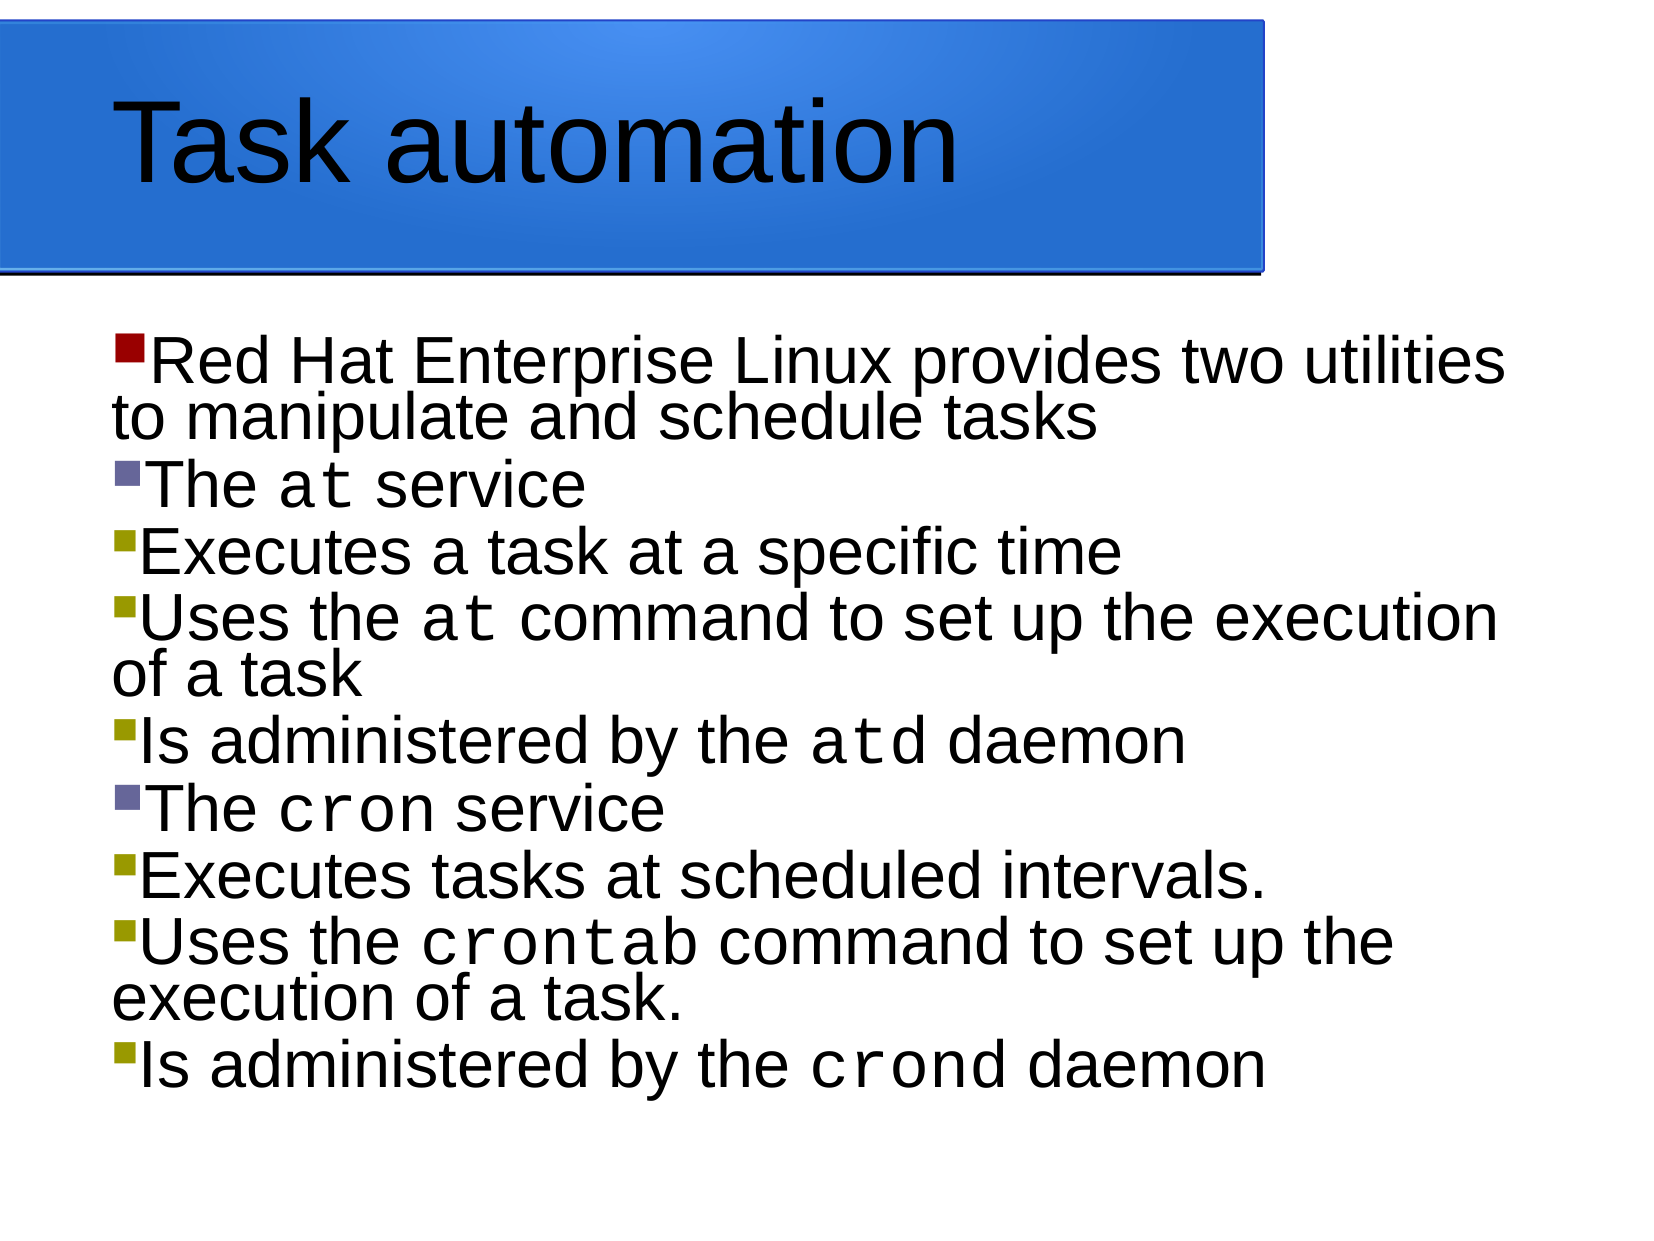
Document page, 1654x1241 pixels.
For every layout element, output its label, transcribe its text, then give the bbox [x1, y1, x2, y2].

title Task automation [96, 6, 1571, 214]
list Red Hat Enterprise Linux provides two utilities to manipulate and schedule tasks The at service Executes a task at a specific time Uses the at command to set up the execution of a task Is administered by the atd daemon The cron service Executes tasks at scheduled intervals. Uses the crontab command to set up the execution of a task. Is administered by the crond daemon [96, 330, 1571, 1196]
